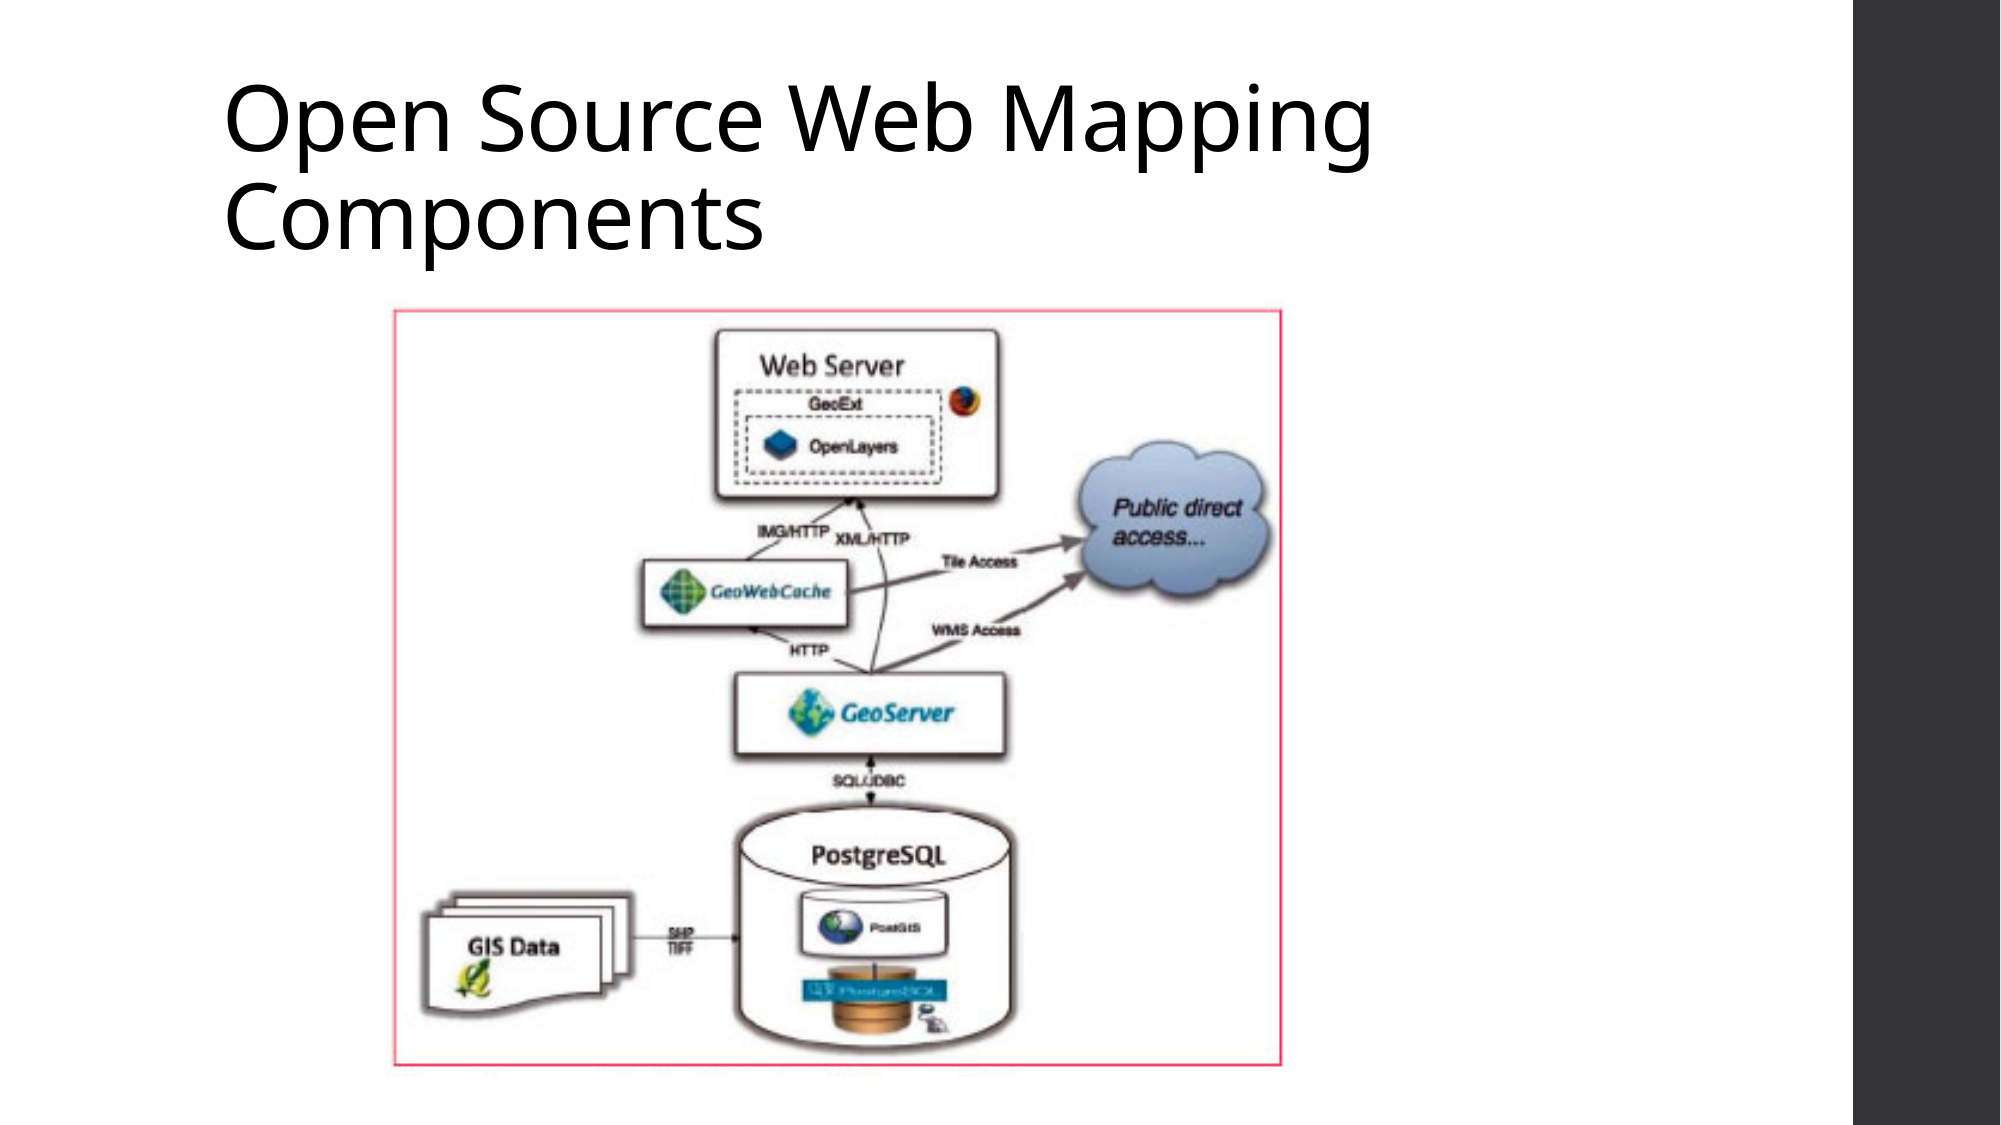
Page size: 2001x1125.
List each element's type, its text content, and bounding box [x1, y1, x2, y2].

picture [385, 301, 1297, 1077]
title Open Source Web Mapping Components [206, 60, 1797, 278]
